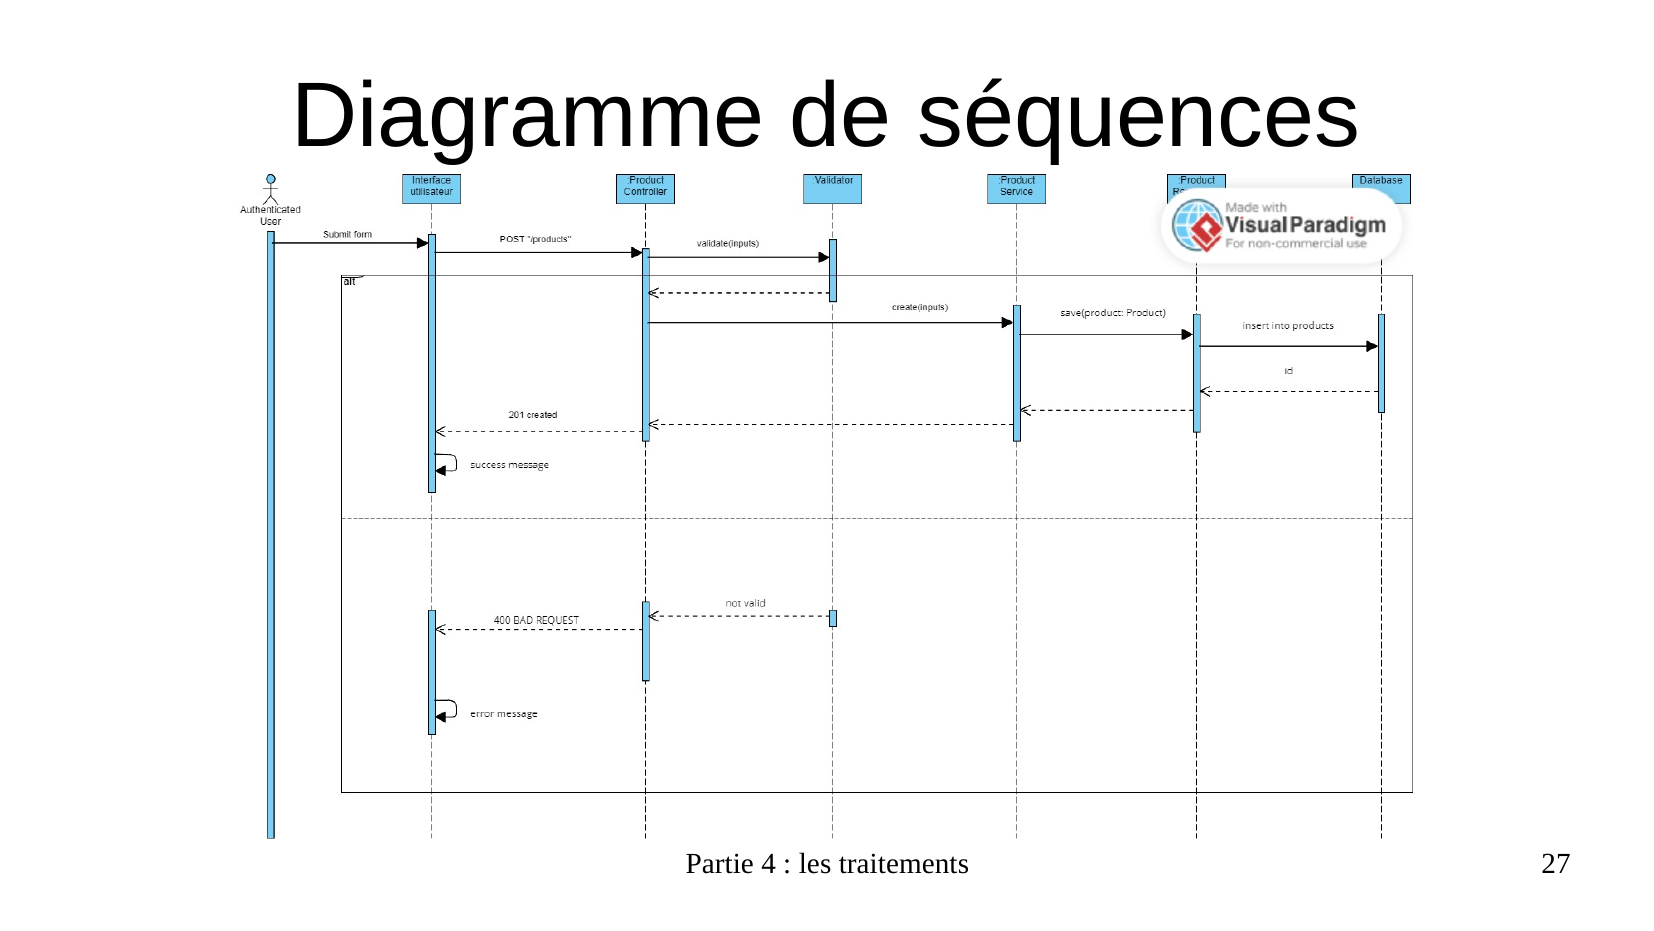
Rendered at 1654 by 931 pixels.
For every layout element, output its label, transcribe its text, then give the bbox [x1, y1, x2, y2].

title Diagramme de séquences [82, 37, 1571, 193]
picture [238, 174, 1413, 839]
